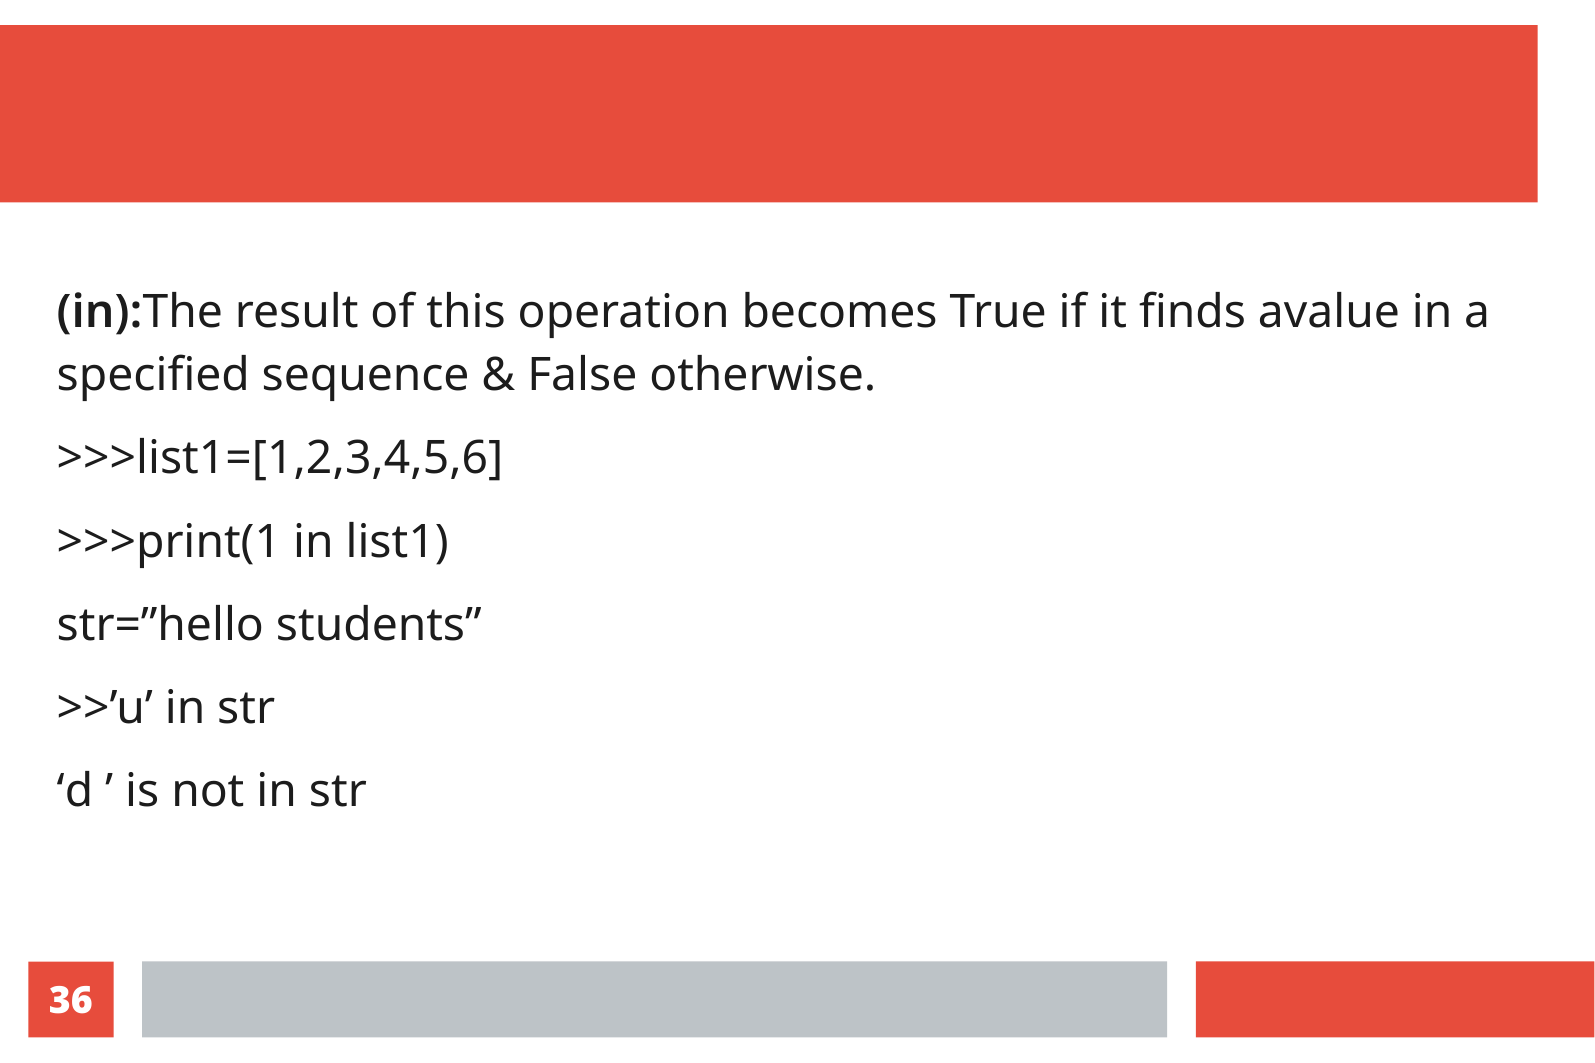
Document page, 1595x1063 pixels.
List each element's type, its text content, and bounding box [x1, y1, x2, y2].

list (in):The result of this operation becomes True if it finds avalue in a specified sequence & False otherwise. >>>list1=[1,2,3,4,5,6] >>>print(1 in list1) str=”hello students” >>’u’ in str ‘d ’ is not in str [56, 278, 1509, 937]
